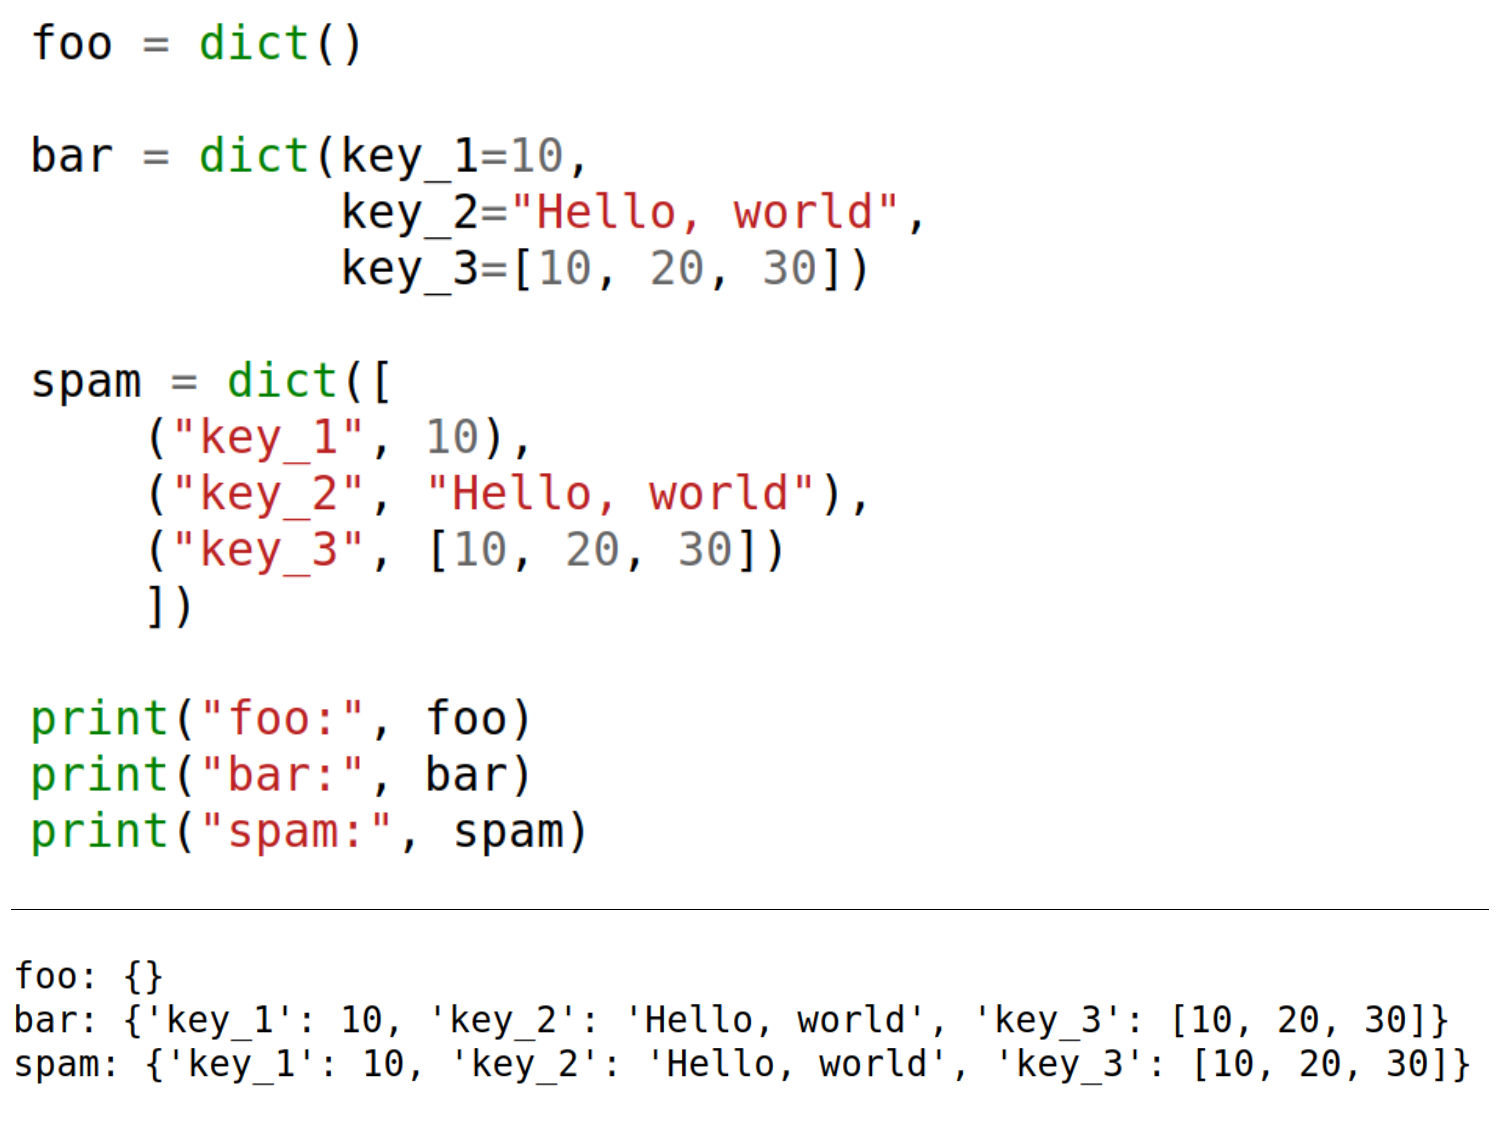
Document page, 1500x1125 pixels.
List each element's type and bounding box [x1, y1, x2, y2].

picture [20, 11, 934, 870]
picture [9, 947, 1474, 1097]
